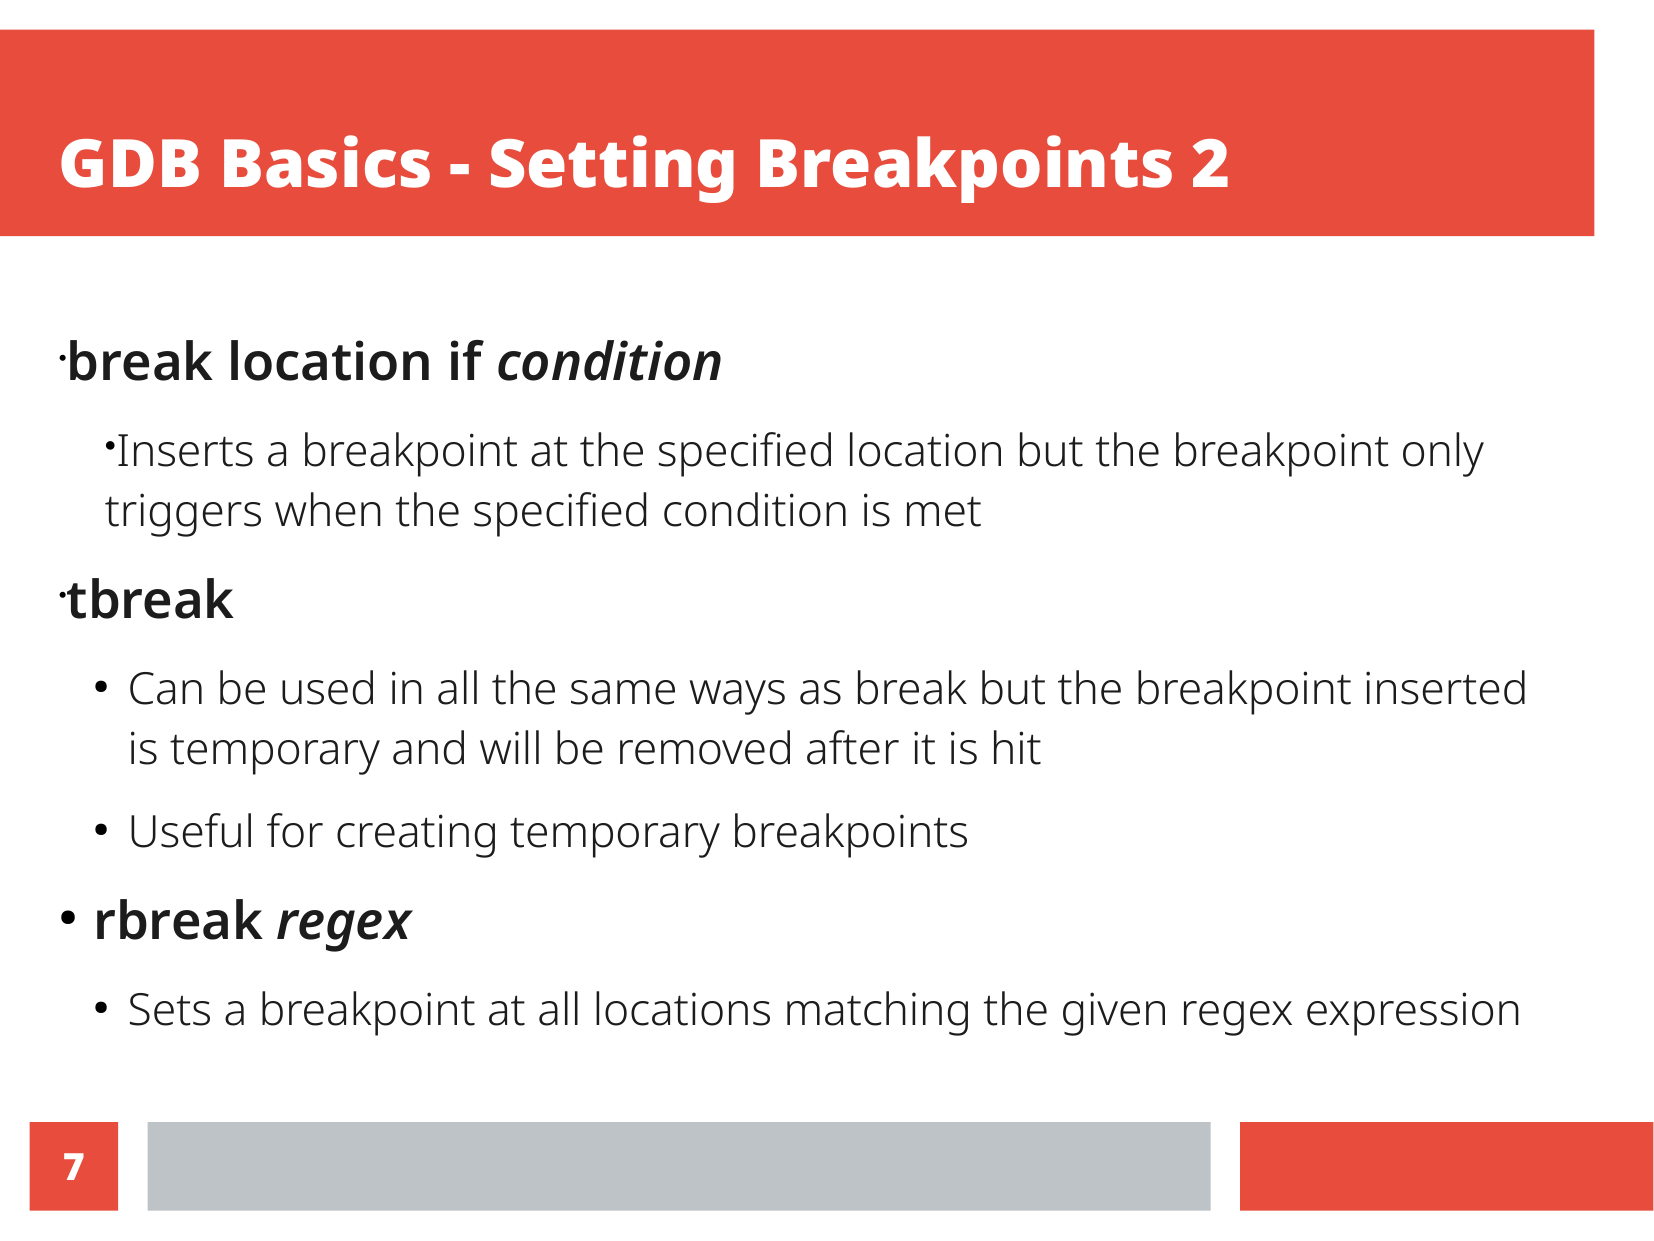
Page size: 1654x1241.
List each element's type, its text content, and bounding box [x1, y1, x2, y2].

title GDB Basics - Setting Breakpoints 2 [59, 59, 1595, 207]
list break location if condition Inserts a breakpoint at the specified location but the breakpoint only triggers when the specified condition is met tbreak Can be used in all the same ways as break but the breakpoint inserted is temporary and will be removed after it is hit Useful for creating temporary breakpoints rbreak regex Sets a breakpoint at all locations matching the given regex expression [59, 324, 1565, 1093]
